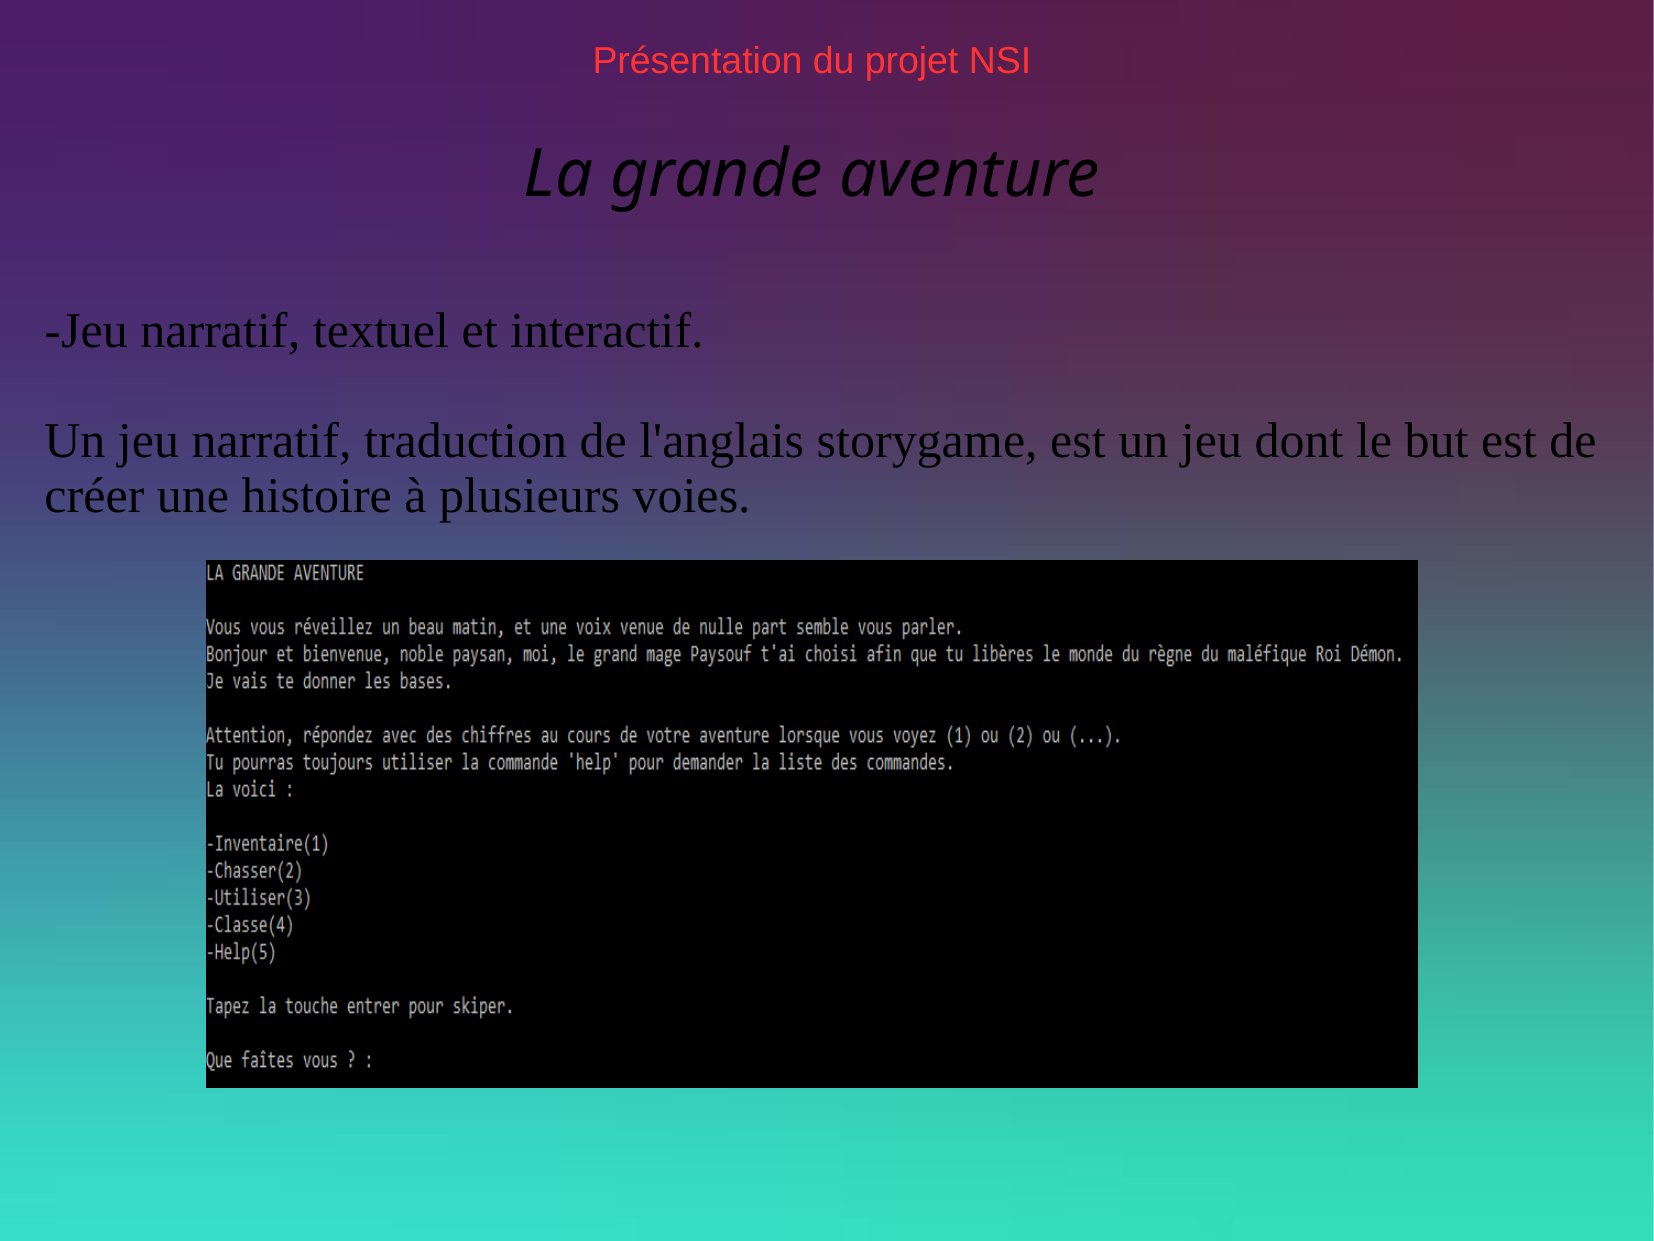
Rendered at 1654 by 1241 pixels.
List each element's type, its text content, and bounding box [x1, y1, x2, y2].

text_box Présentation du projet NSI [442, 31, 1182, 89]
picture [0, 0, 1654, 1241]
text_box -Jeu narratif, textuel et interactif. Un jeu narratif, traduction de l'anglais storygame, est un jeu dont le but est de créer une histoire à plusieurs voies. [29, 295, 1625, 536]
text_box La grande aventure [324, 118, 1300, 226]
